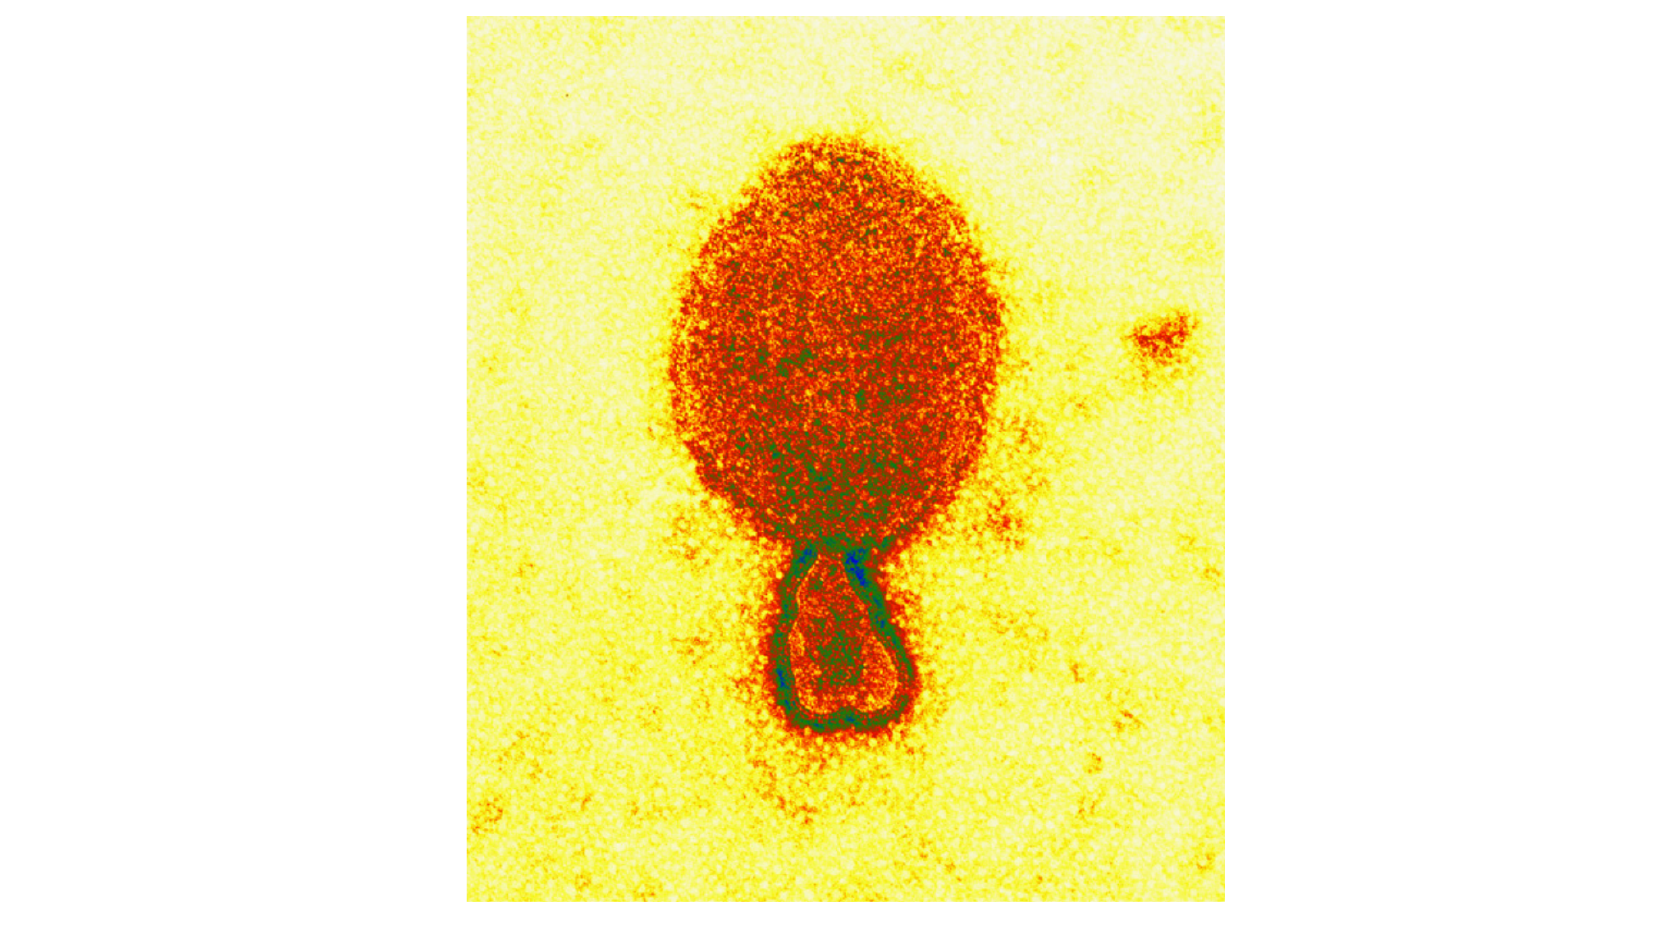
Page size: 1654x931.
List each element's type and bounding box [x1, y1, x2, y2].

picture [466, 15, 1225, 902]
